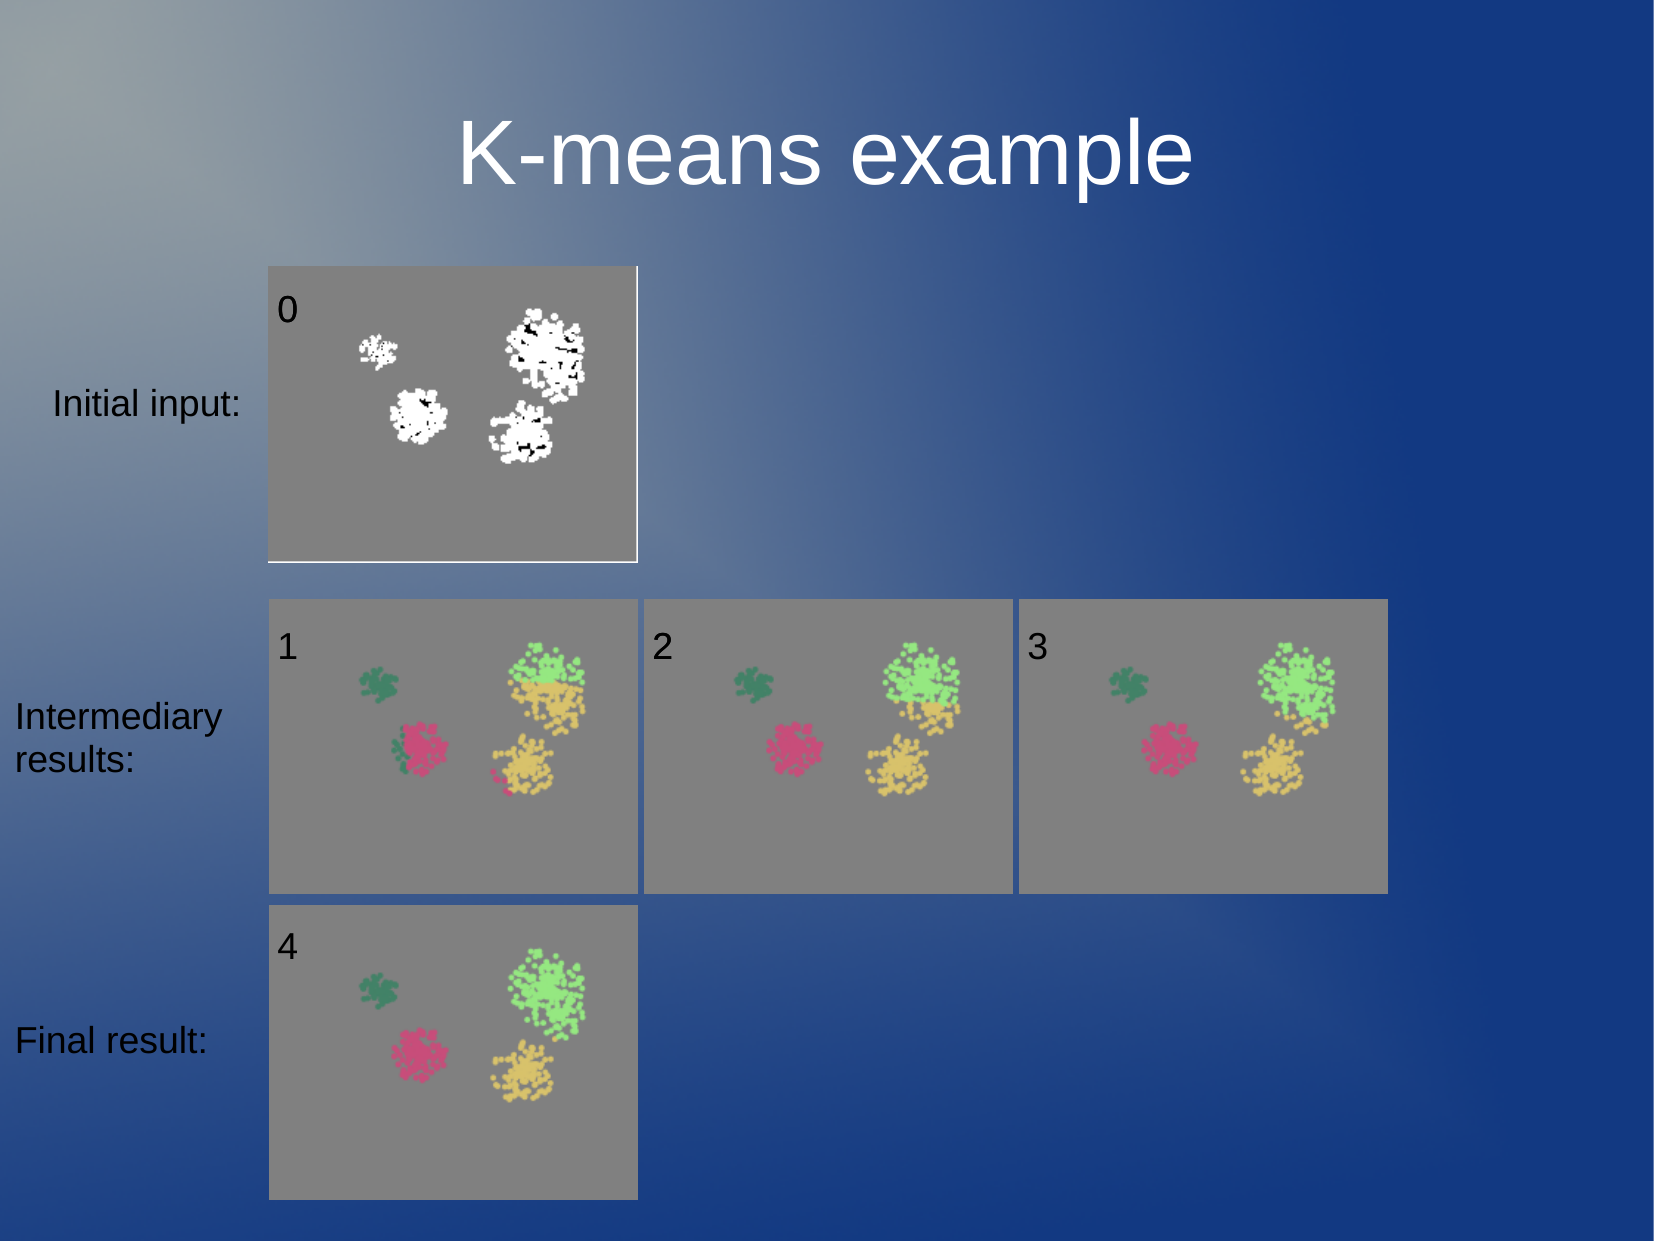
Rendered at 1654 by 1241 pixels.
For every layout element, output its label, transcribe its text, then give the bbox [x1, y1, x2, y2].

text_box Final result: [0, 1012, 226, 1070]
text_box 0 [262, 280, 338, 338]
text_box 1 [262, 618, 338, 676]
text_box 4 [262, 918, 338, 976]
text_box Intermediary results: [0, 688, 263, 788]
picture [0, 0, 1654, 1241]
text_box Initial input: [37, 375, 263, 432]
title K-means example [82, 56, 1571, 250]
text_box 2 [637, 618, 713, 676]
text_box 3 [1012, 618, 1088, 676]
